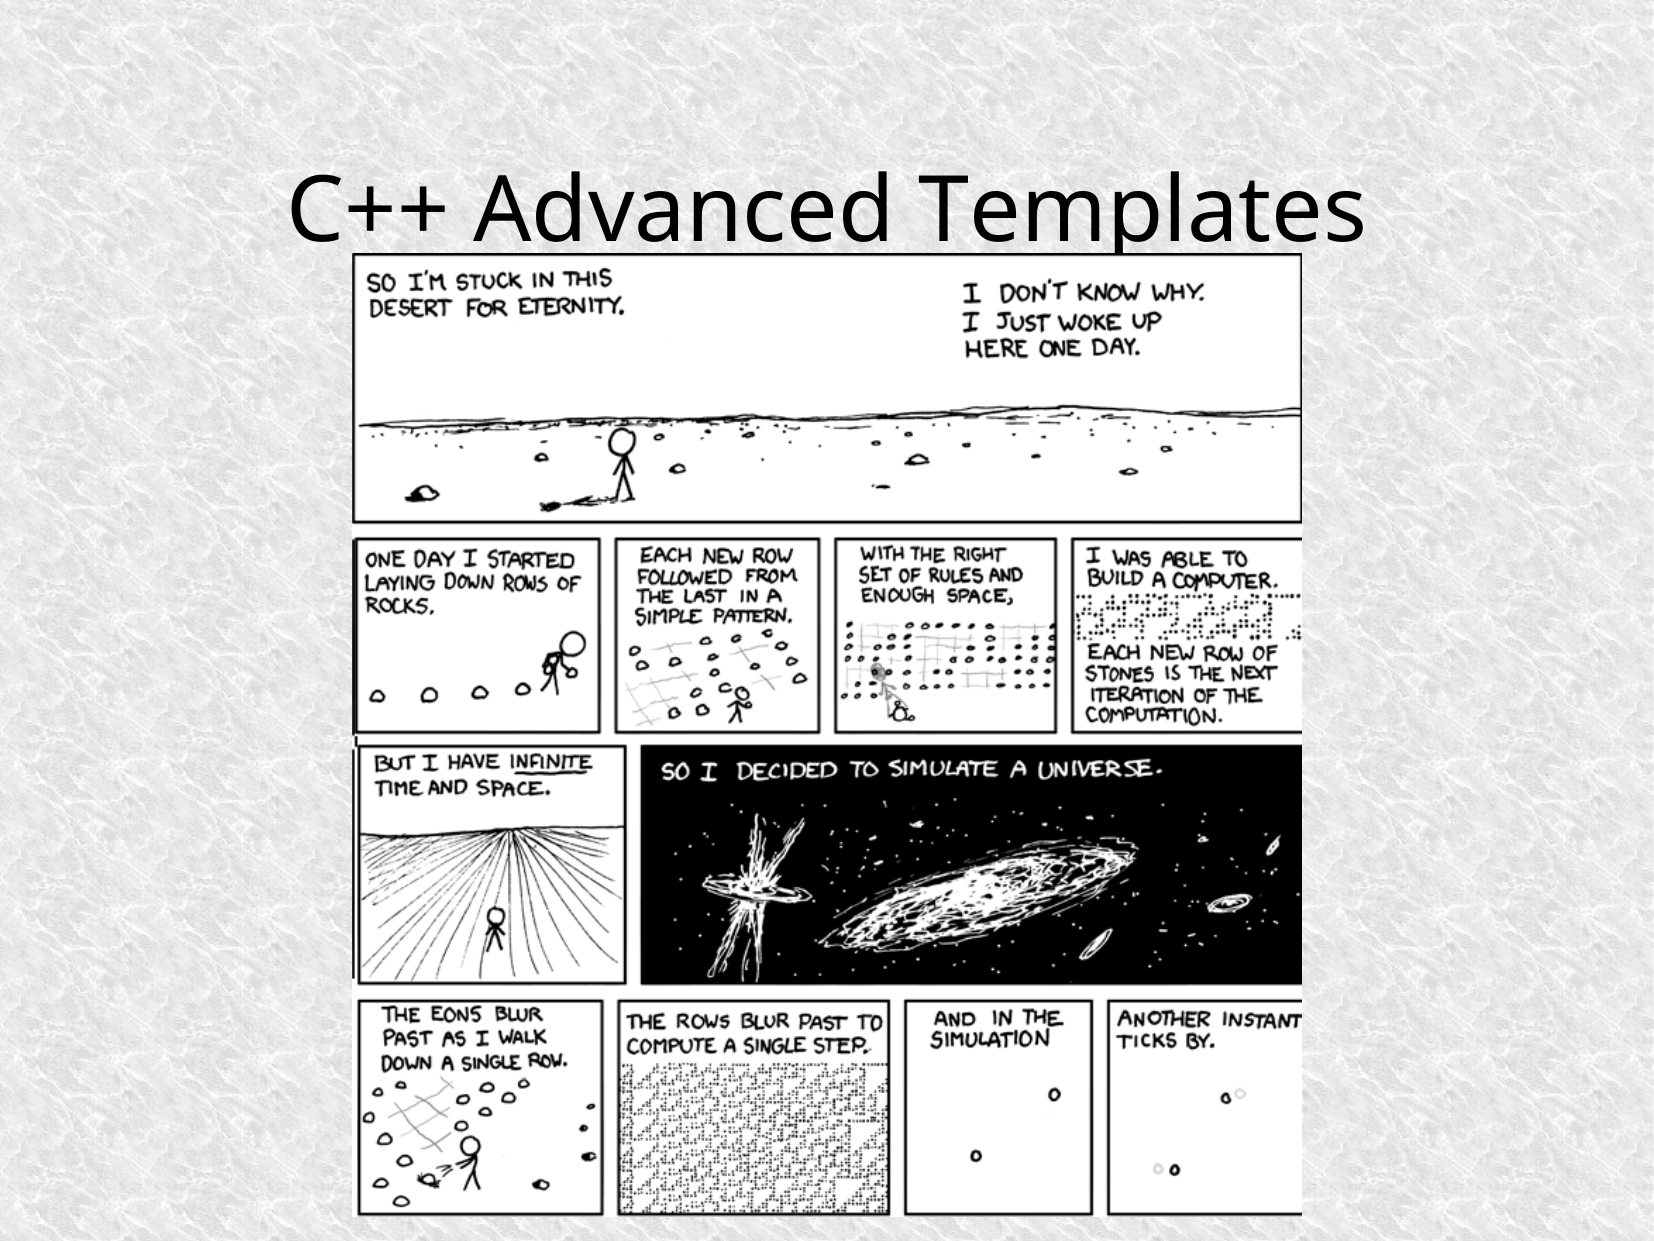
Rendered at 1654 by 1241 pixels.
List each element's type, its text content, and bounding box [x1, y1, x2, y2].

picture [0, 0, 1654, 1241]
title C++ Advanced Templates [121, 102, 1534, 310]
